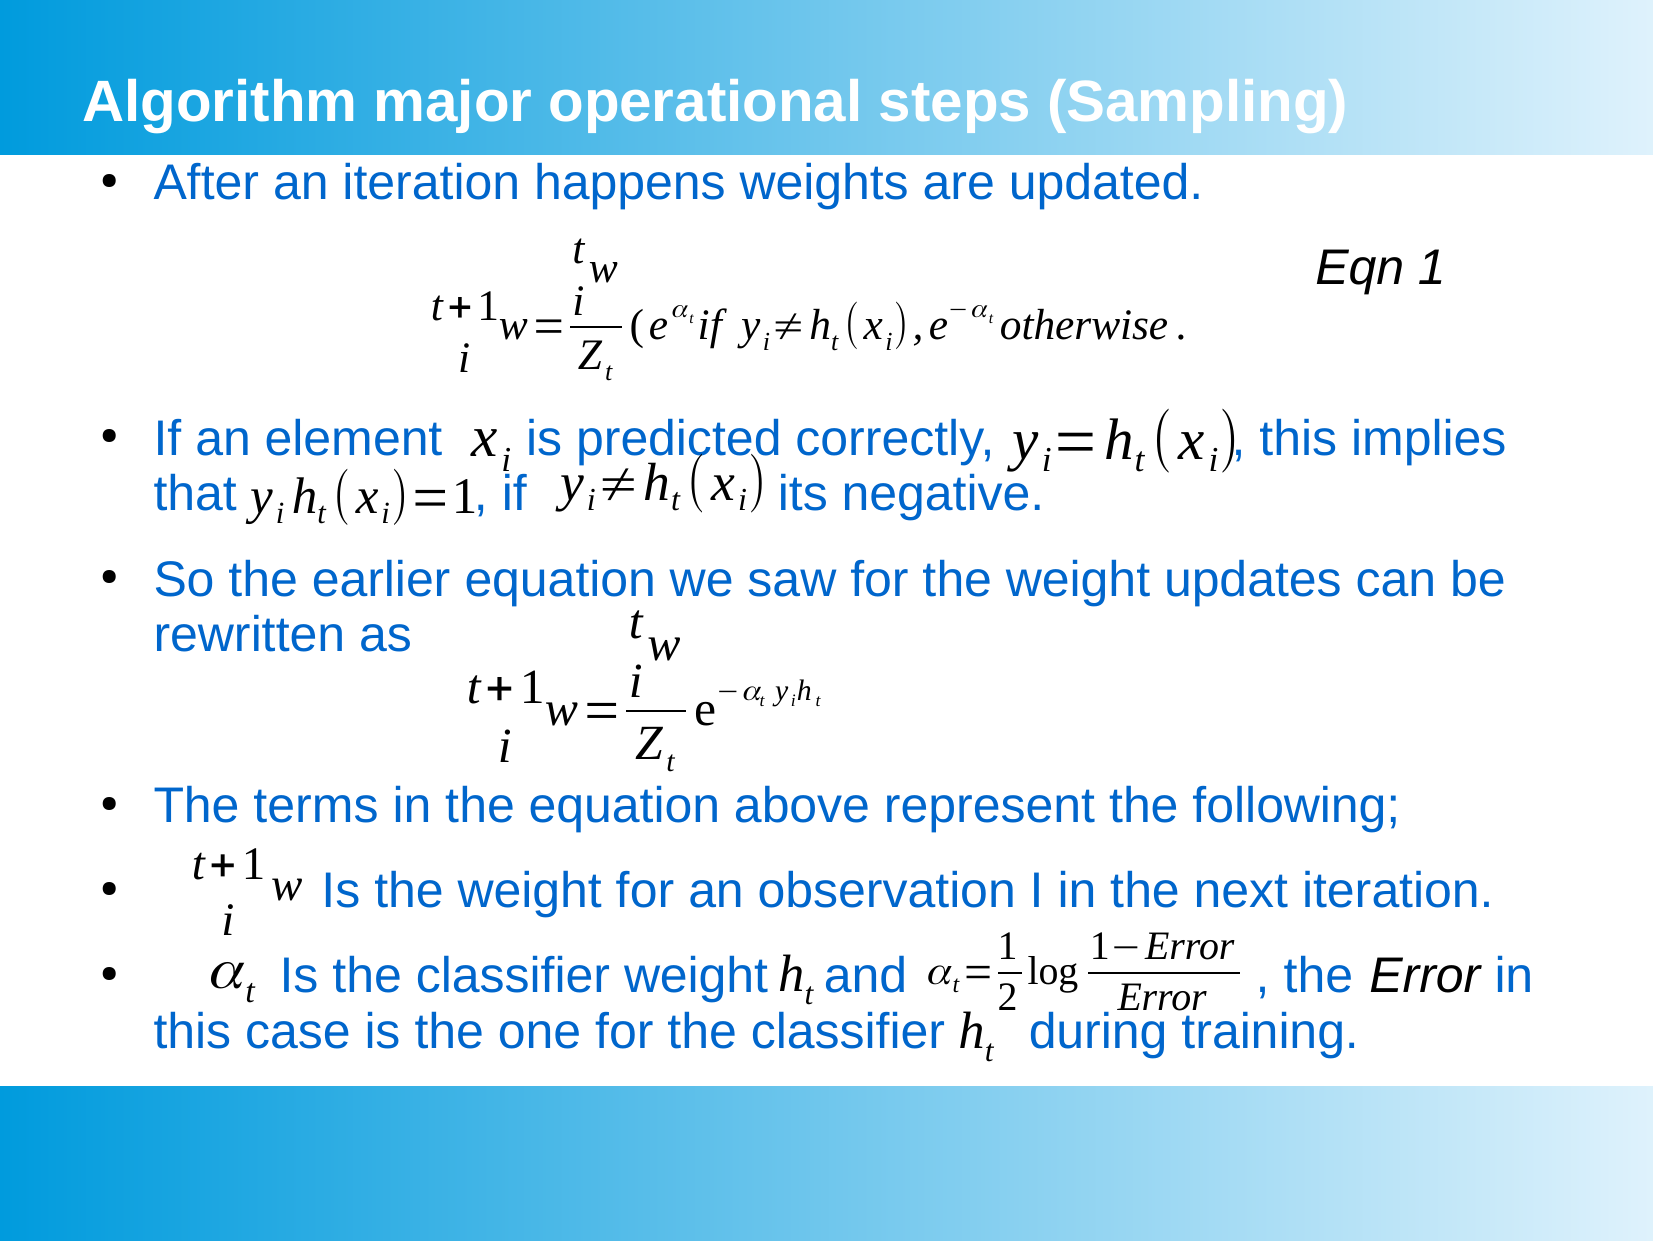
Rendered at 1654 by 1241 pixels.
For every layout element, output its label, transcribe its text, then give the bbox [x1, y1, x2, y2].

chart [454, 595, 890, 777]
chart [180, 838, 316, 946]
title Algorithm major operational steps (Sampling) [82, 49, 1571, 154]
chart [765, 945, 830, 1012]
chart [990, 405, 1255, 481]
chart [915, 923, 1252, 1069]
chart [540, 450, 781, 519]
list After an iteration happens weights are updated. Eqn 1 If an element is predicted correctly, , this implies that , if its negative. So the earlier equation we saw for the weight updates can be rewritten as The terms in the equation above represent the following; Is the weight for an observation I in the next iteration. Is the classifier weight and , the Error in this case is the one for the classifier during training. [82, 154, 1571, 1081]
chart [191, 960, 271, 1010]
chart [231, 405, 526, 532]
chart [420, 225, 1197, 386]
